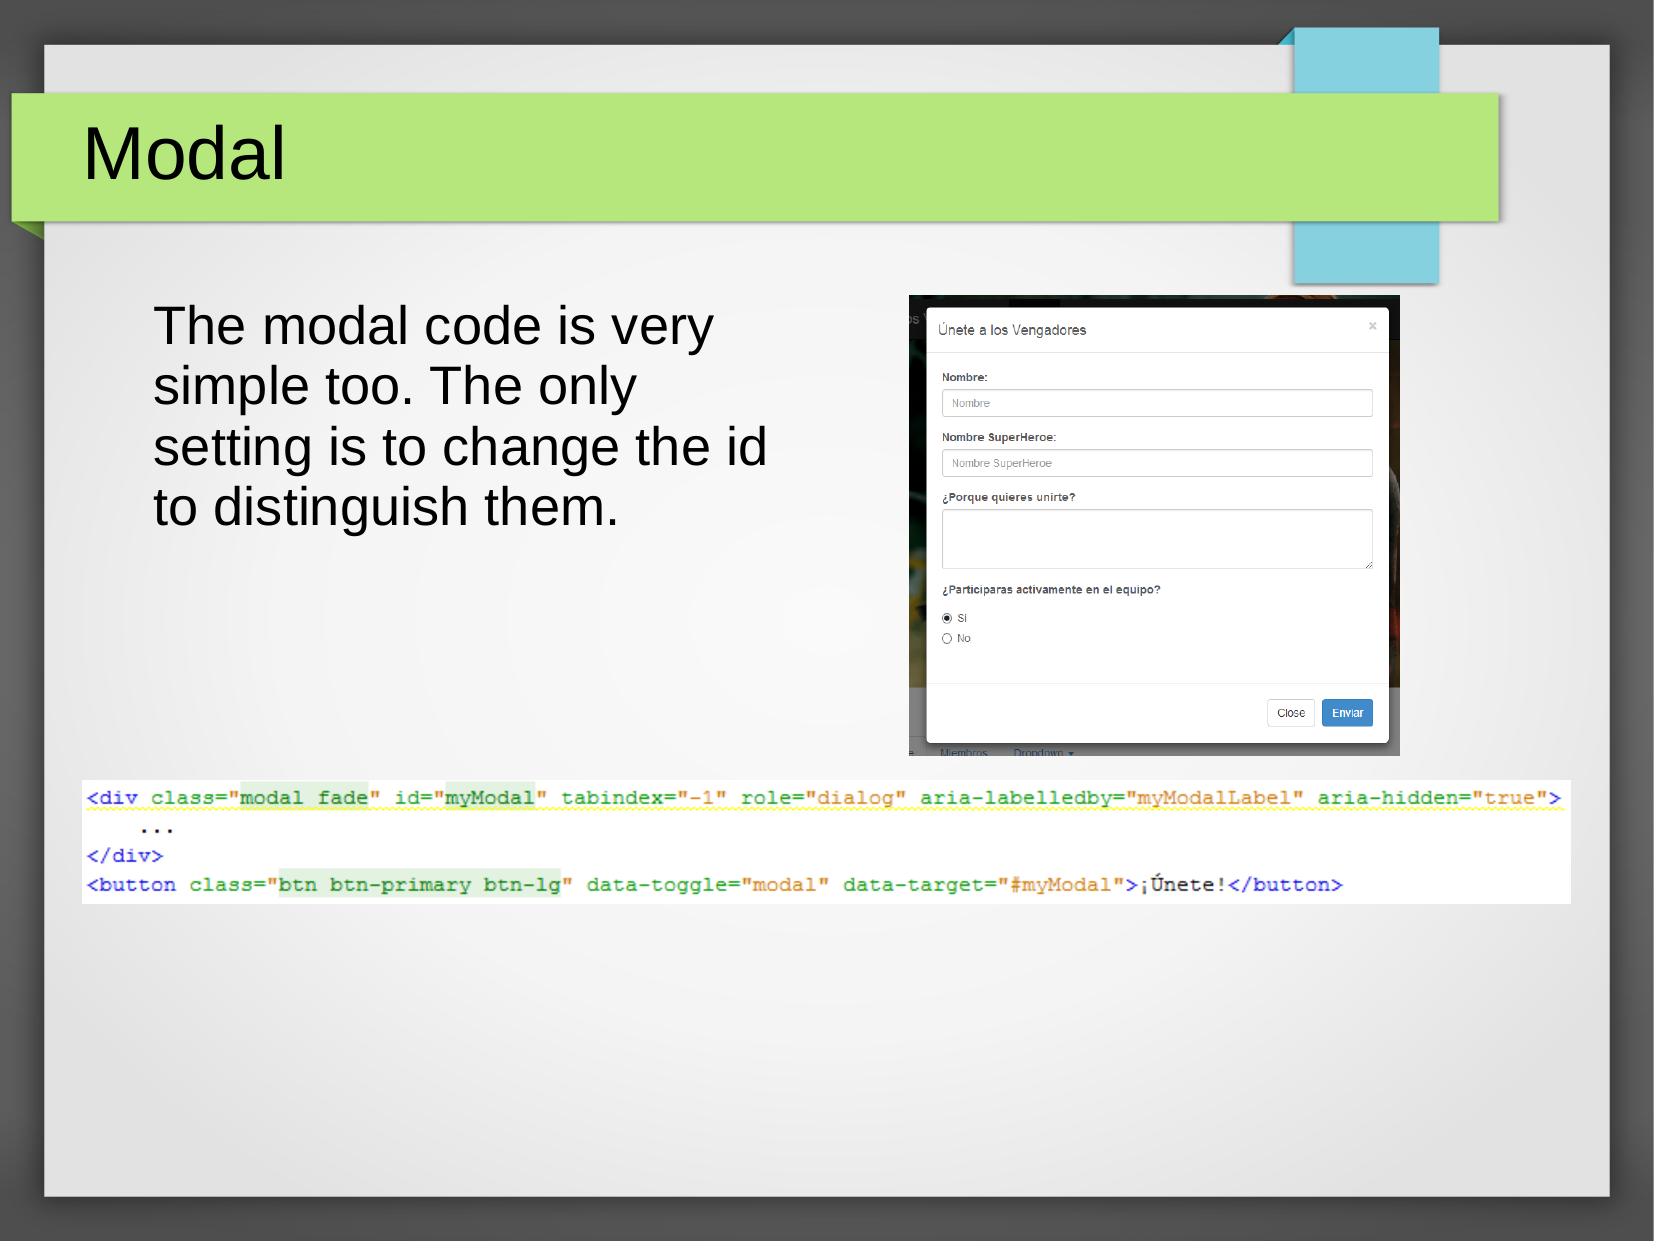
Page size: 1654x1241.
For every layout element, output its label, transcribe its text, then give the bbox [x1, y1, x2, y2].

picture [0, 0, 1654, 1241]
title Modal [82, 94, 1264, 213]
list The modal code is very simple too. The only setting is to change the id to distinguish them. [82, 295, 809, 639]
